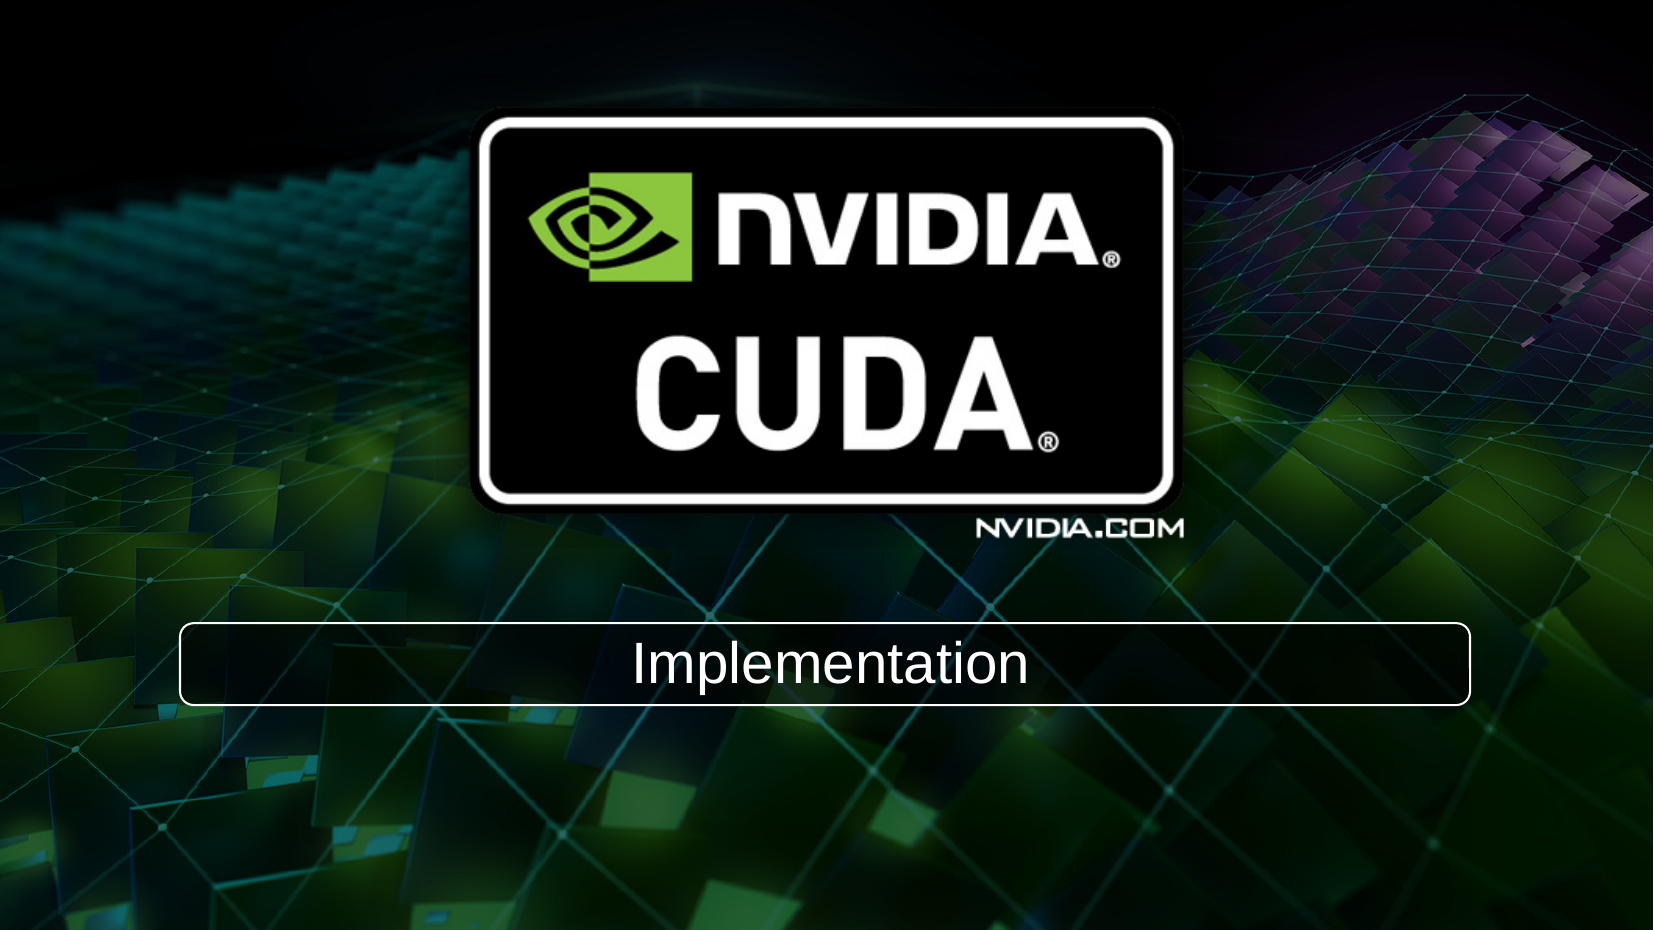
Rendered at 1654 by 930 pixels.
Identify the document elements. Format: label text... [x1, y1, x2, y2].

picture [0, 0, 1653, 930]
text_box Implementation [180, 623, 1482, 706]
